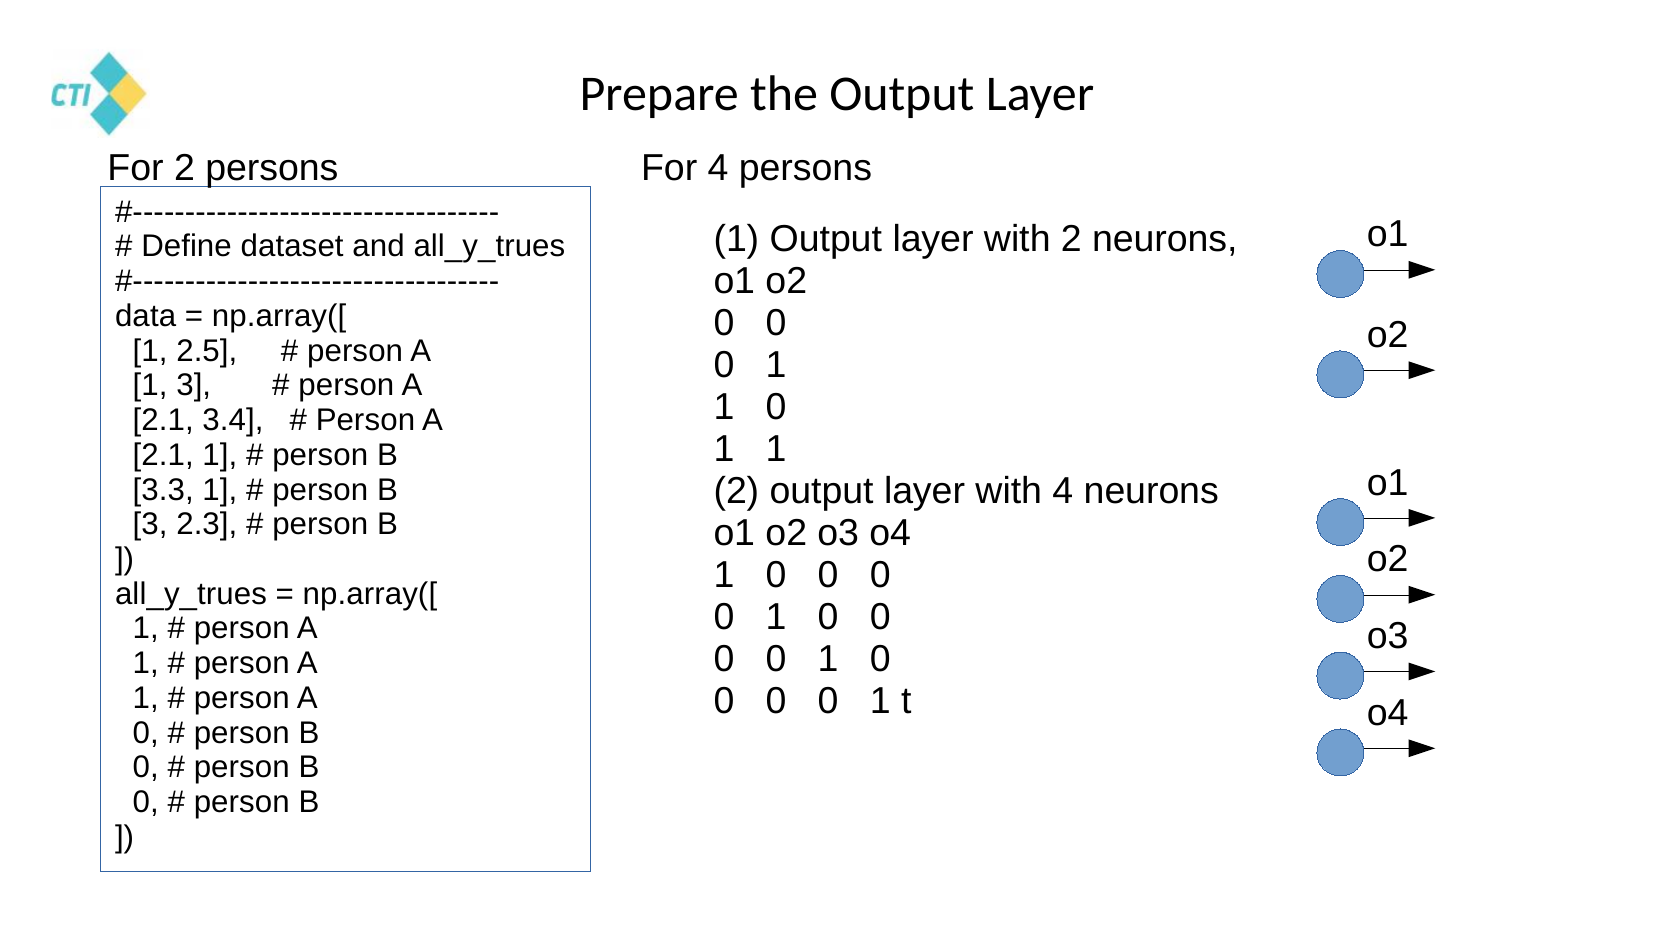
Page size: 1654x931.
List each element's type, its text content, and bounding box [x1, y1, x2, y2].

text_box For 2 persons [92, 138, 363, 196]
text_box [1316, 498, 1364, 546]
text_box o2 [1352, 530, 1426, 588]
text_box [1316, 575, 1364, 623]
text_box o2 [1352, 305, 1426, 363]
text_box o4 [1352, 684, 1426, 741]
text_box [1316, 350, 1364, 398]
text_box For 4 persons [626, 138, 897, 196]
text_box [1316, 652, 1364, 700]
text_box [1316, 728, 1364, 776]
text_box #----------------------------------- # Define dataset and all_y_trues #----------------------------------- data = np.array([ [1, 2.5], # person A [1, 3], # person A [2.1, 3.4], # Person A [2.1, 1], # person B [3.3, 1], # person B [3, 2.3], # person B ]) all_y_trues = np.array([ 1, # person A 1, # person A 1, # person A 0, # person B 0, # person B 0, # person B ]) [100, 186, 591, 872]
text_box o1 [1352, 205, 1426, 263]
text_box o3 [1352, 607, 1426, 665]
text_box (1) Output layer with 2 neurons, o1 o2 0 0 0 1 1 0 1 1 (2) output layer with 4 neurons o1 o2 o3 o4 1 0 0 0 0 1 0 0 0 0 1 0 0 0 0 1 t [698, 209, 1389, 729]
text_box Prepare the Output Layer [214, 53, 1471, 189]
text_box o1 [1352, 453, 1426, 511]
text_box [1316, 250, 1364, 298]
picture [51, 47, 150, 138]
